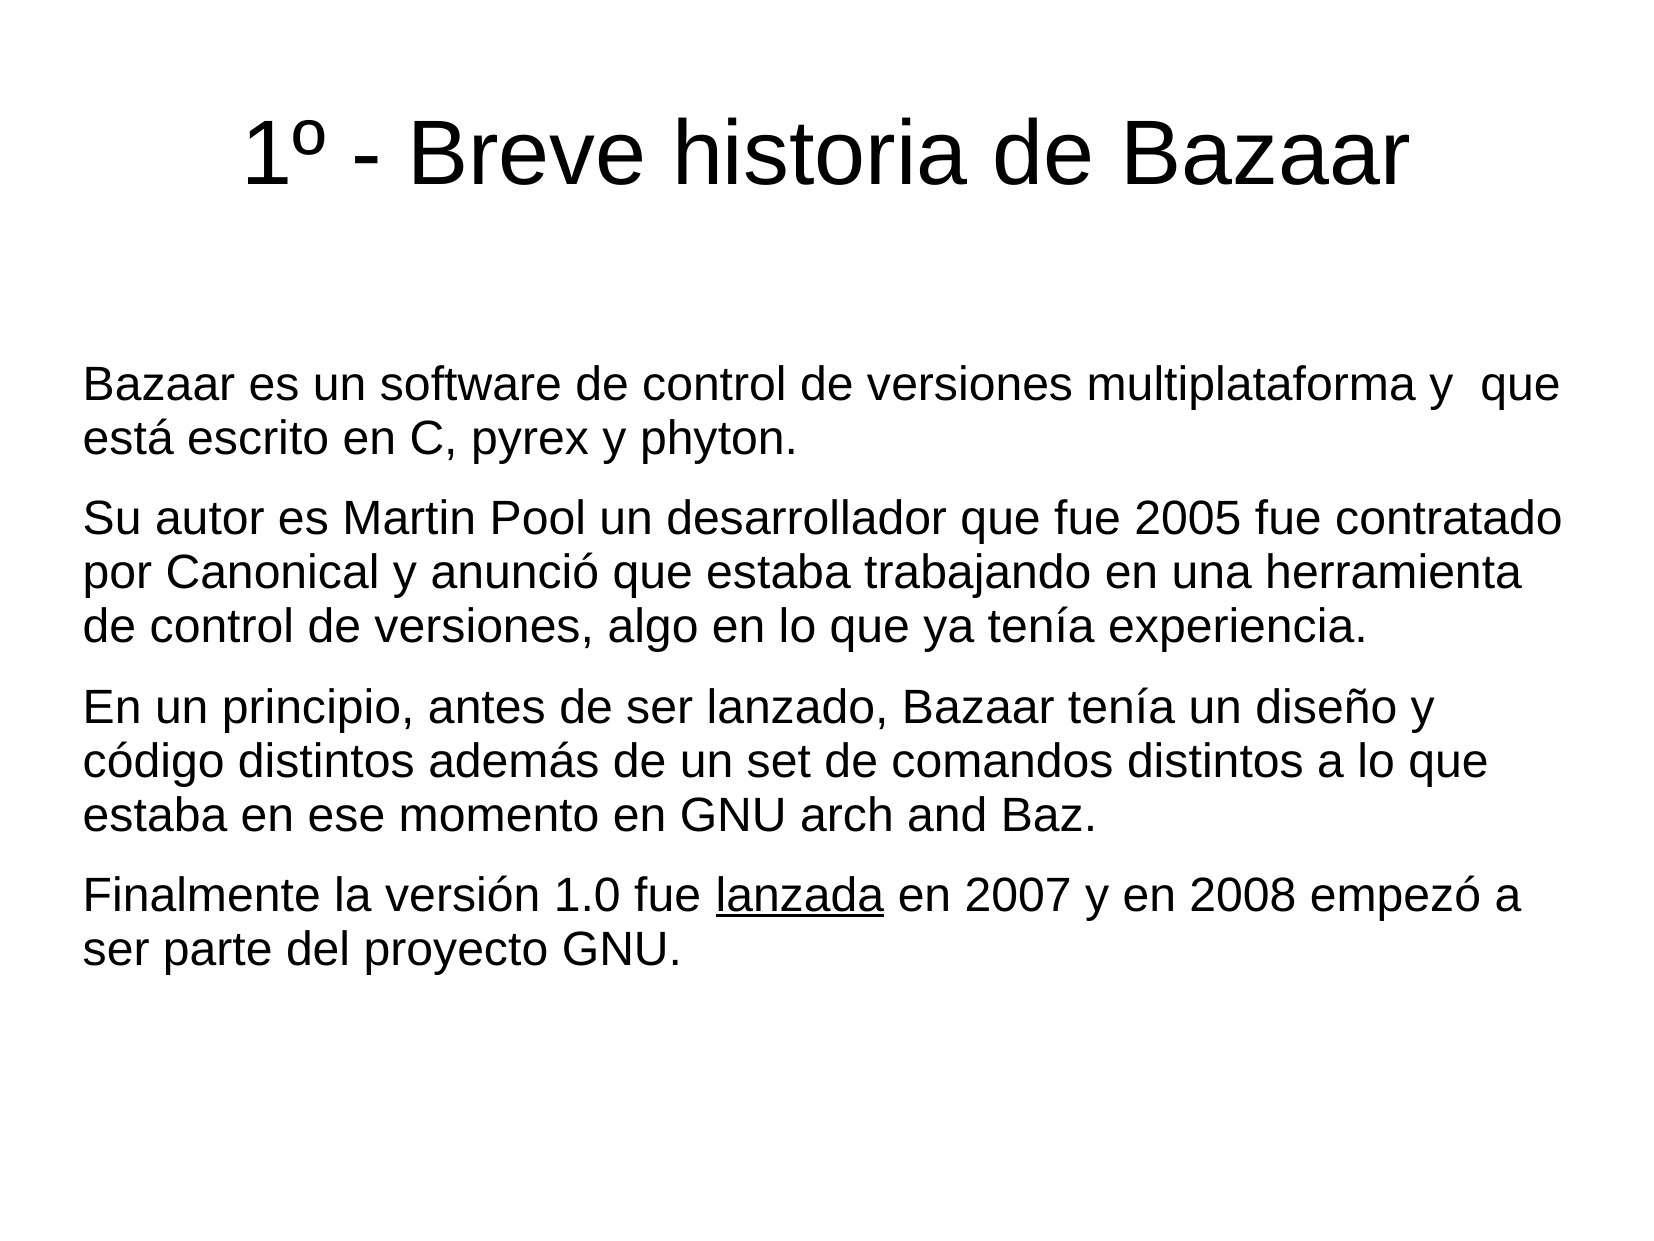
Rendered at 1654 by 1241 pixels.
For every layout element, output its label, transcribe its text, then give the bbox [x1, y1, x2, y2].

list Bazaar es un software de control de versiones multiplataforma y que está escrito en C, pyrex y phyton. Su autor es Martin Pool un desarrollador que fue 2005 fue contratado por Canonical y anunció que estaba trabajando en una herramienta de control de versiones, algo en lo que ya tenía experiencia. En un principio, antes de ser lanzado, Bazaar tenía un diseño y código distintos además de un set de comandos distintos a lo que estaba en ese momento en GNU arch and Baz. Finalmente la versión 1.0 fue lanzada en 2007 y en 2008 empezó a ser parte del proyecto GNU. [82, 290, 1571, 1010]
title 1º - Breve historia de Bazaar [82, 49, 1571, 257]
